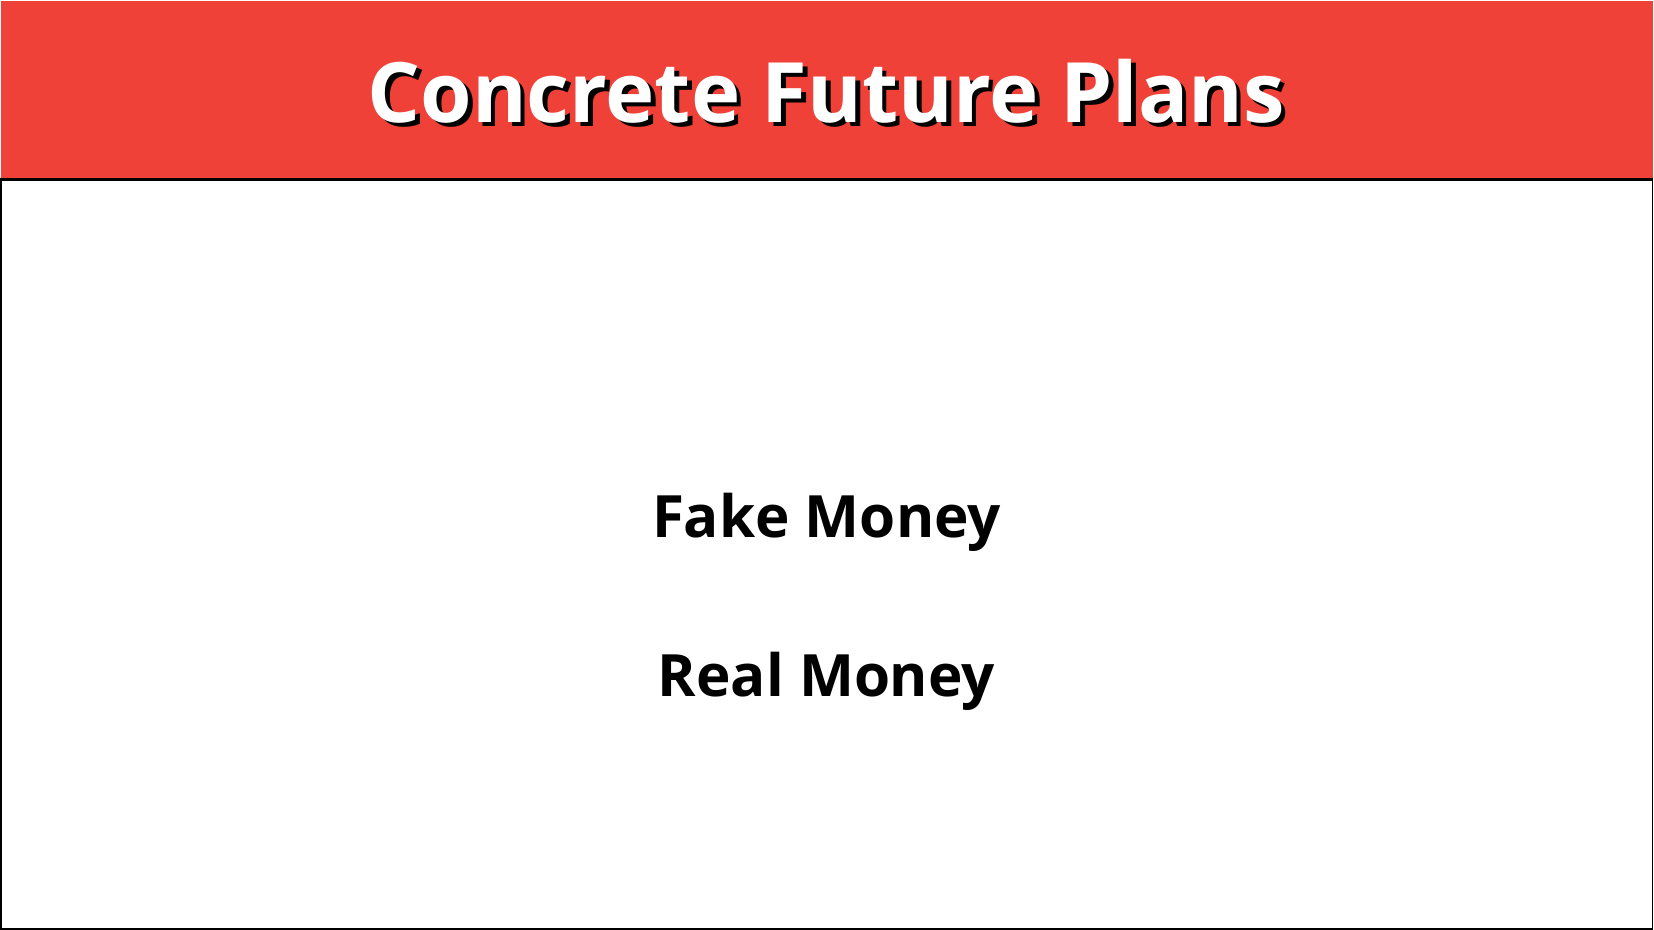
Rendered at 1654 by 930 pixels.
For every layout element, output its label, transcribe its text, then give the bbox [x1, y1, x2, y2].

text_box Concrete Future Plans [0, 0, 1653, 179]
text_box Fake Money Real Money [0, 179, 1653, 930]
